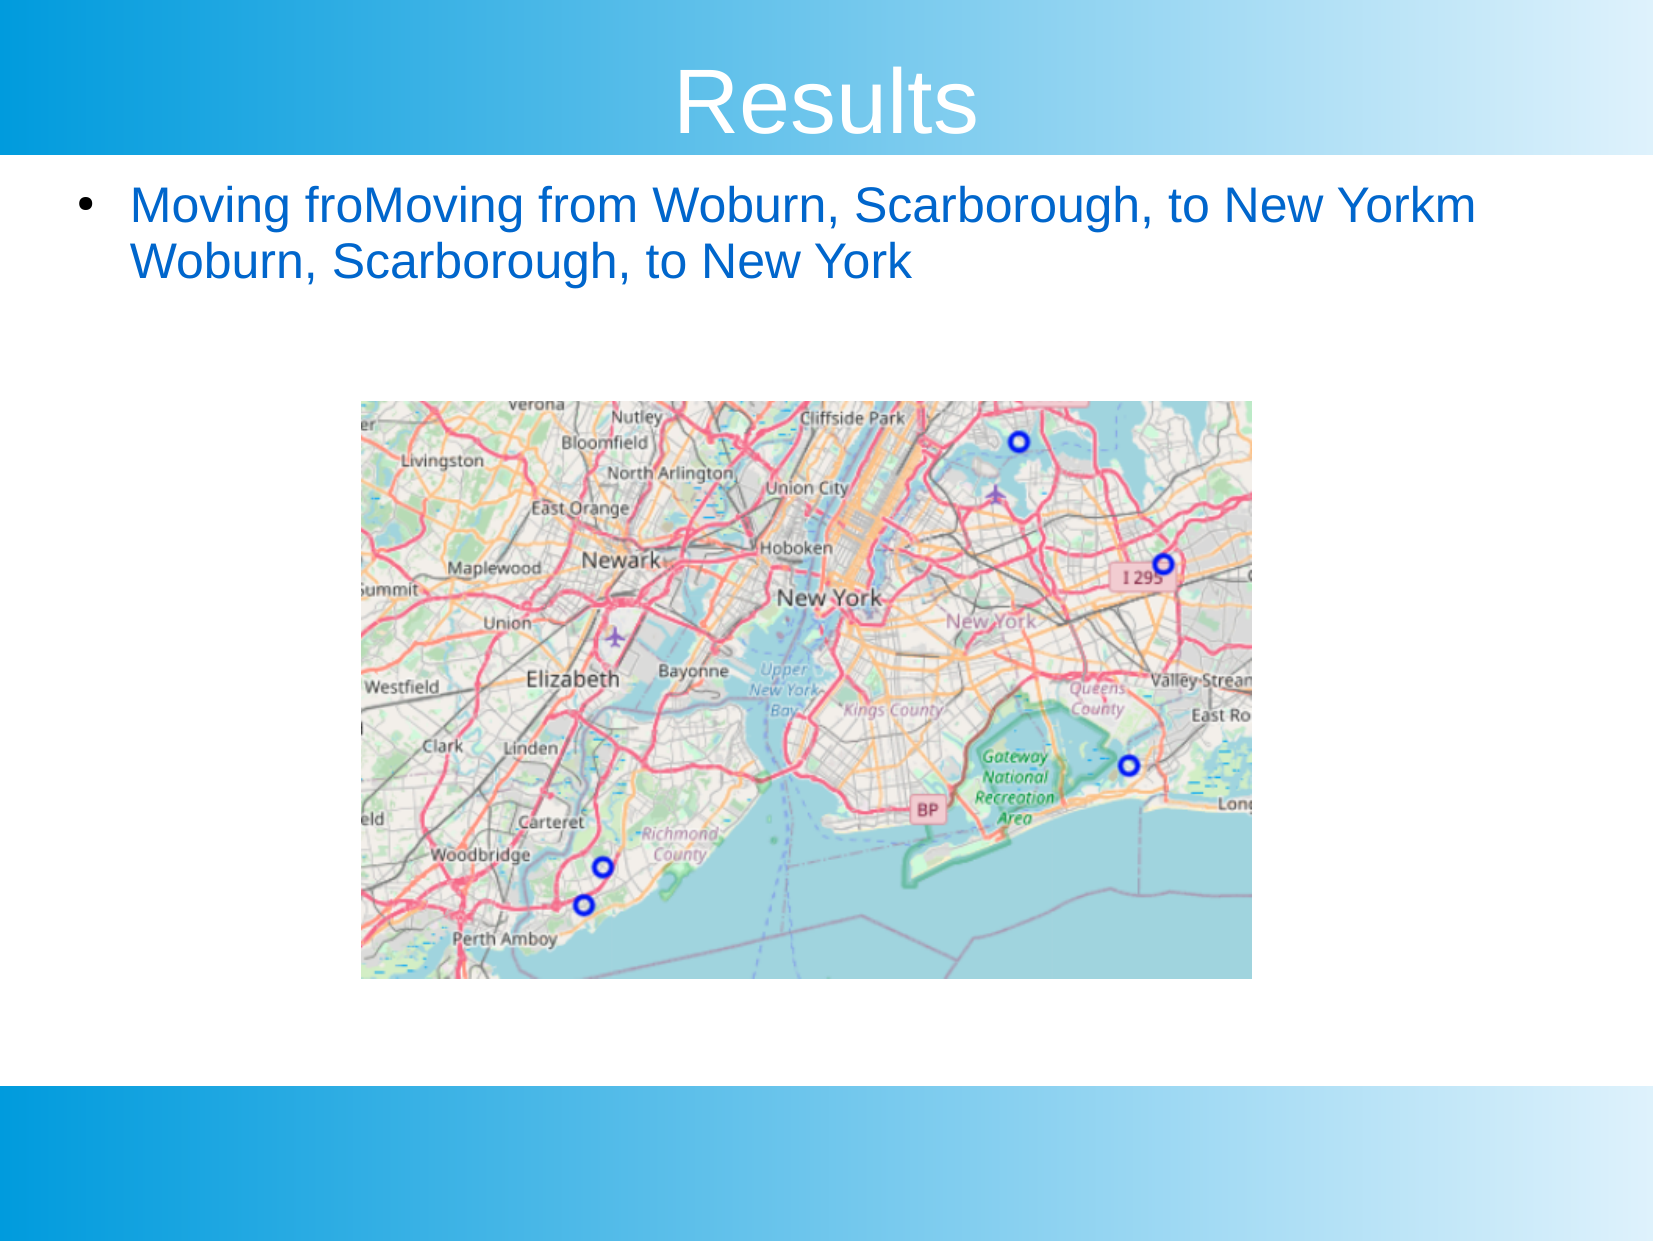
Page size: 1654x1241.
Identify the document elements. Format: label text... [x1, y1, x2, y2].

list Moving froMoving from Woburn, Scarborough, to New Yorkm Woburn, Scarborough, to New York [59, 177, 1548, 331]
picture [361, 401, 1252, 979]
title Results [82, 49, 1571, 155]
